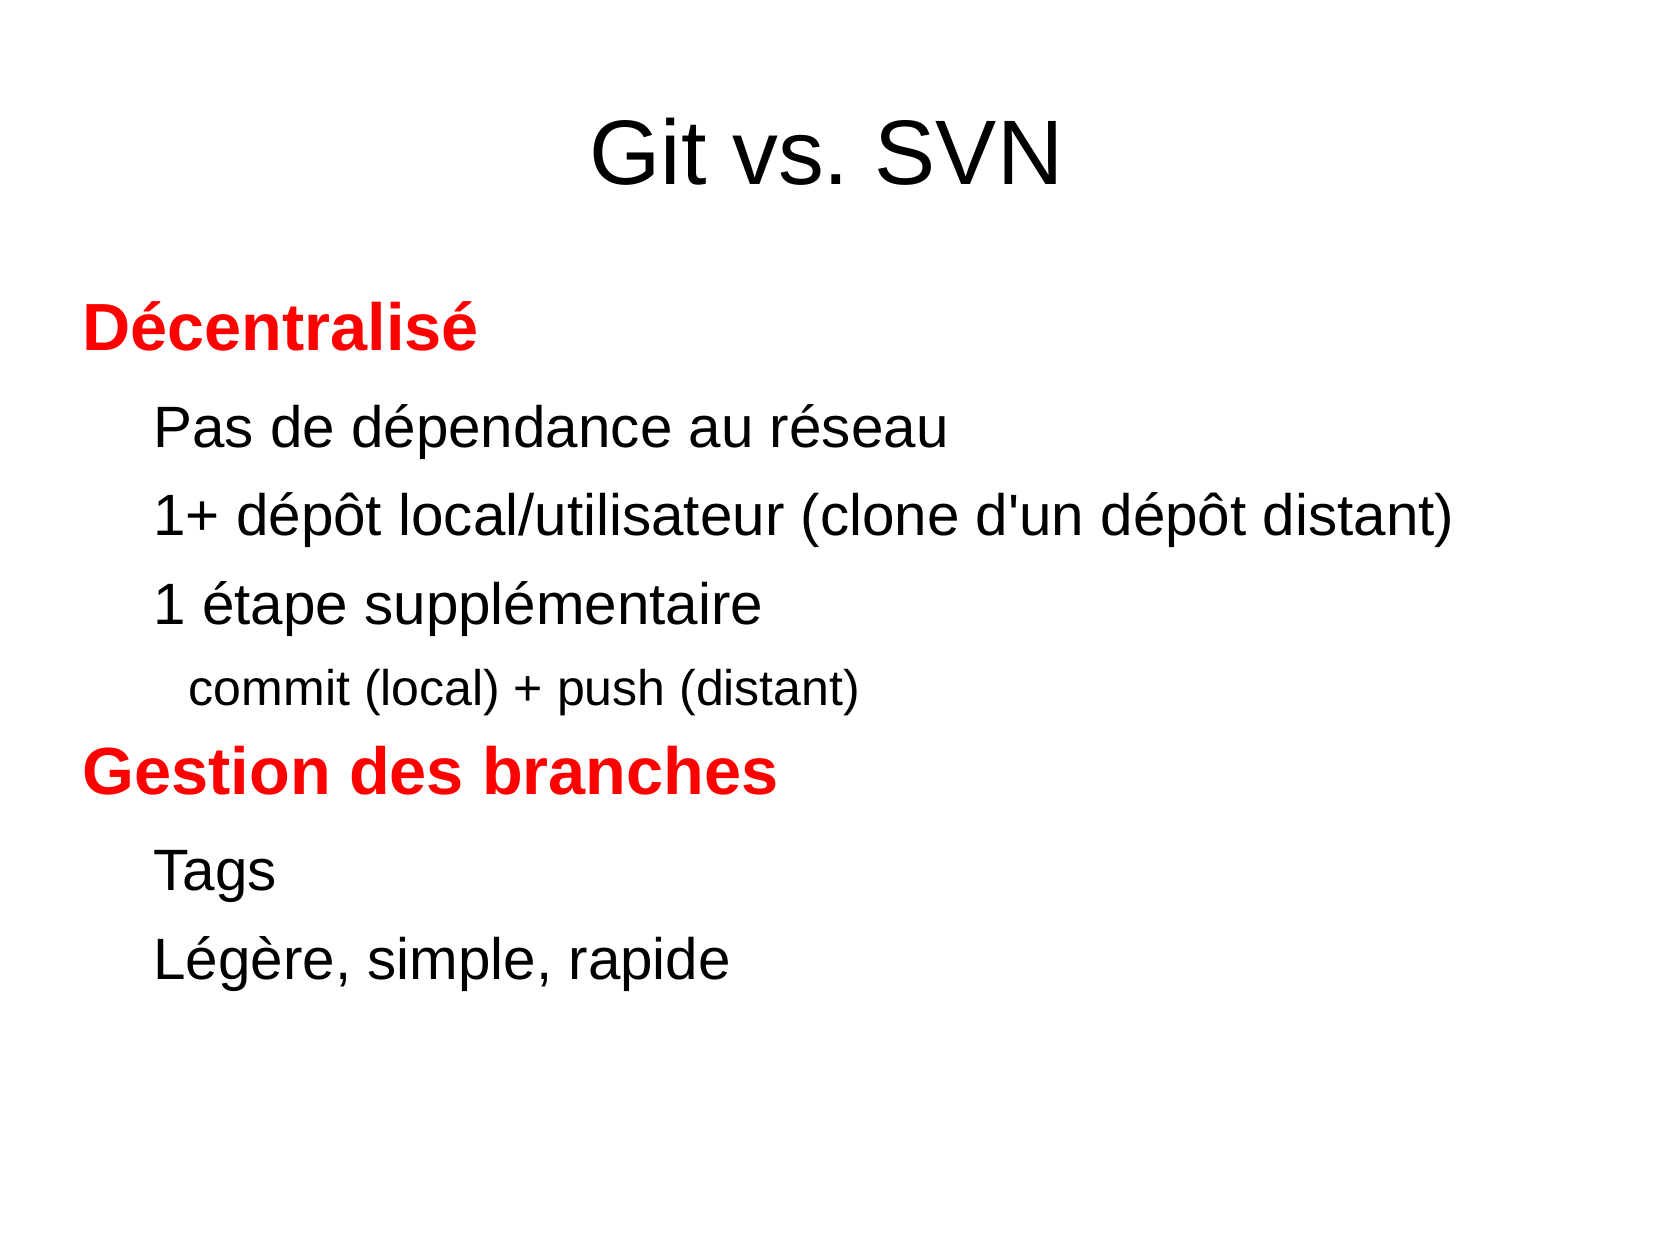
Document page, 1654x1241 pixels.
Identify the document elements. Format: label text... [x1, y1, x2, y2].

title Git vs. SVN [82, 49, 1571, 257]
list Décentralisé Pas de dépendance au réseau 1+ dépôt local/utilisateur (clone d'un dépôt distant) 1 étape supplémentaire commit (local) + push (distant) Gestion des branches Tags Légère, simple, rapide [82, 290, 1538, 1010]
